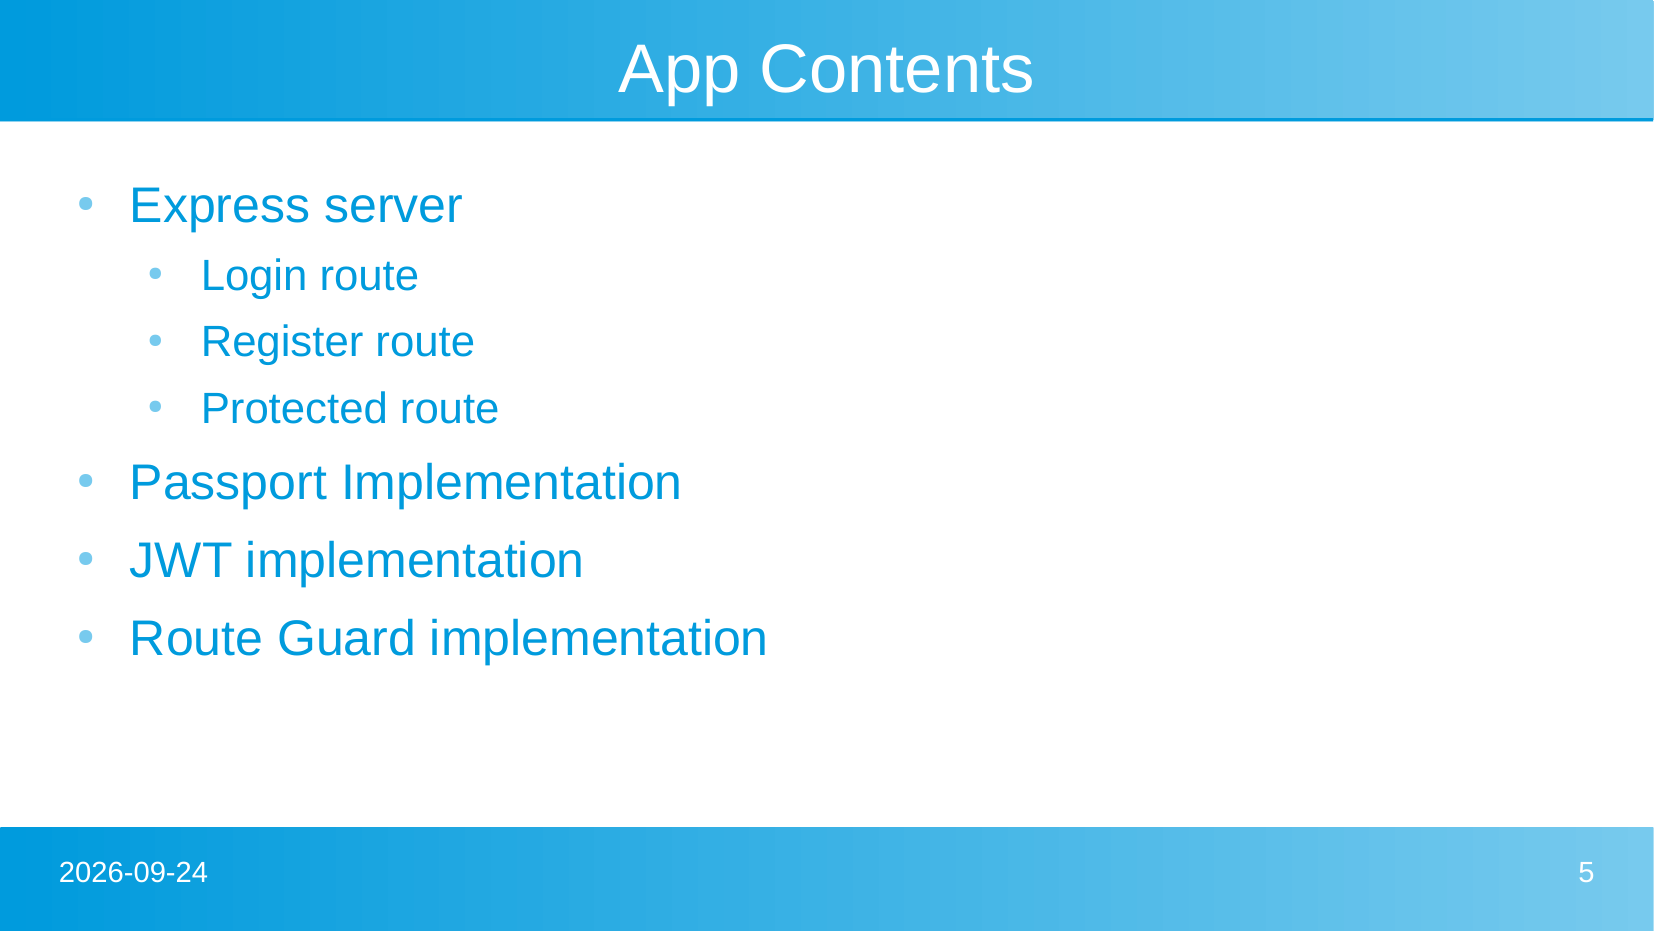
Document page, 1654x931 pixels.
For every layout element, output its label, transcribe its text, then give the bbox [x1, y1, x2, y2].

list Express server Login route Register route Protected route Passport Implementation JWT implementation Route Guard implementation [59, 177, 1595, 768]
title App Contents [59, 29, 1595, 108]
